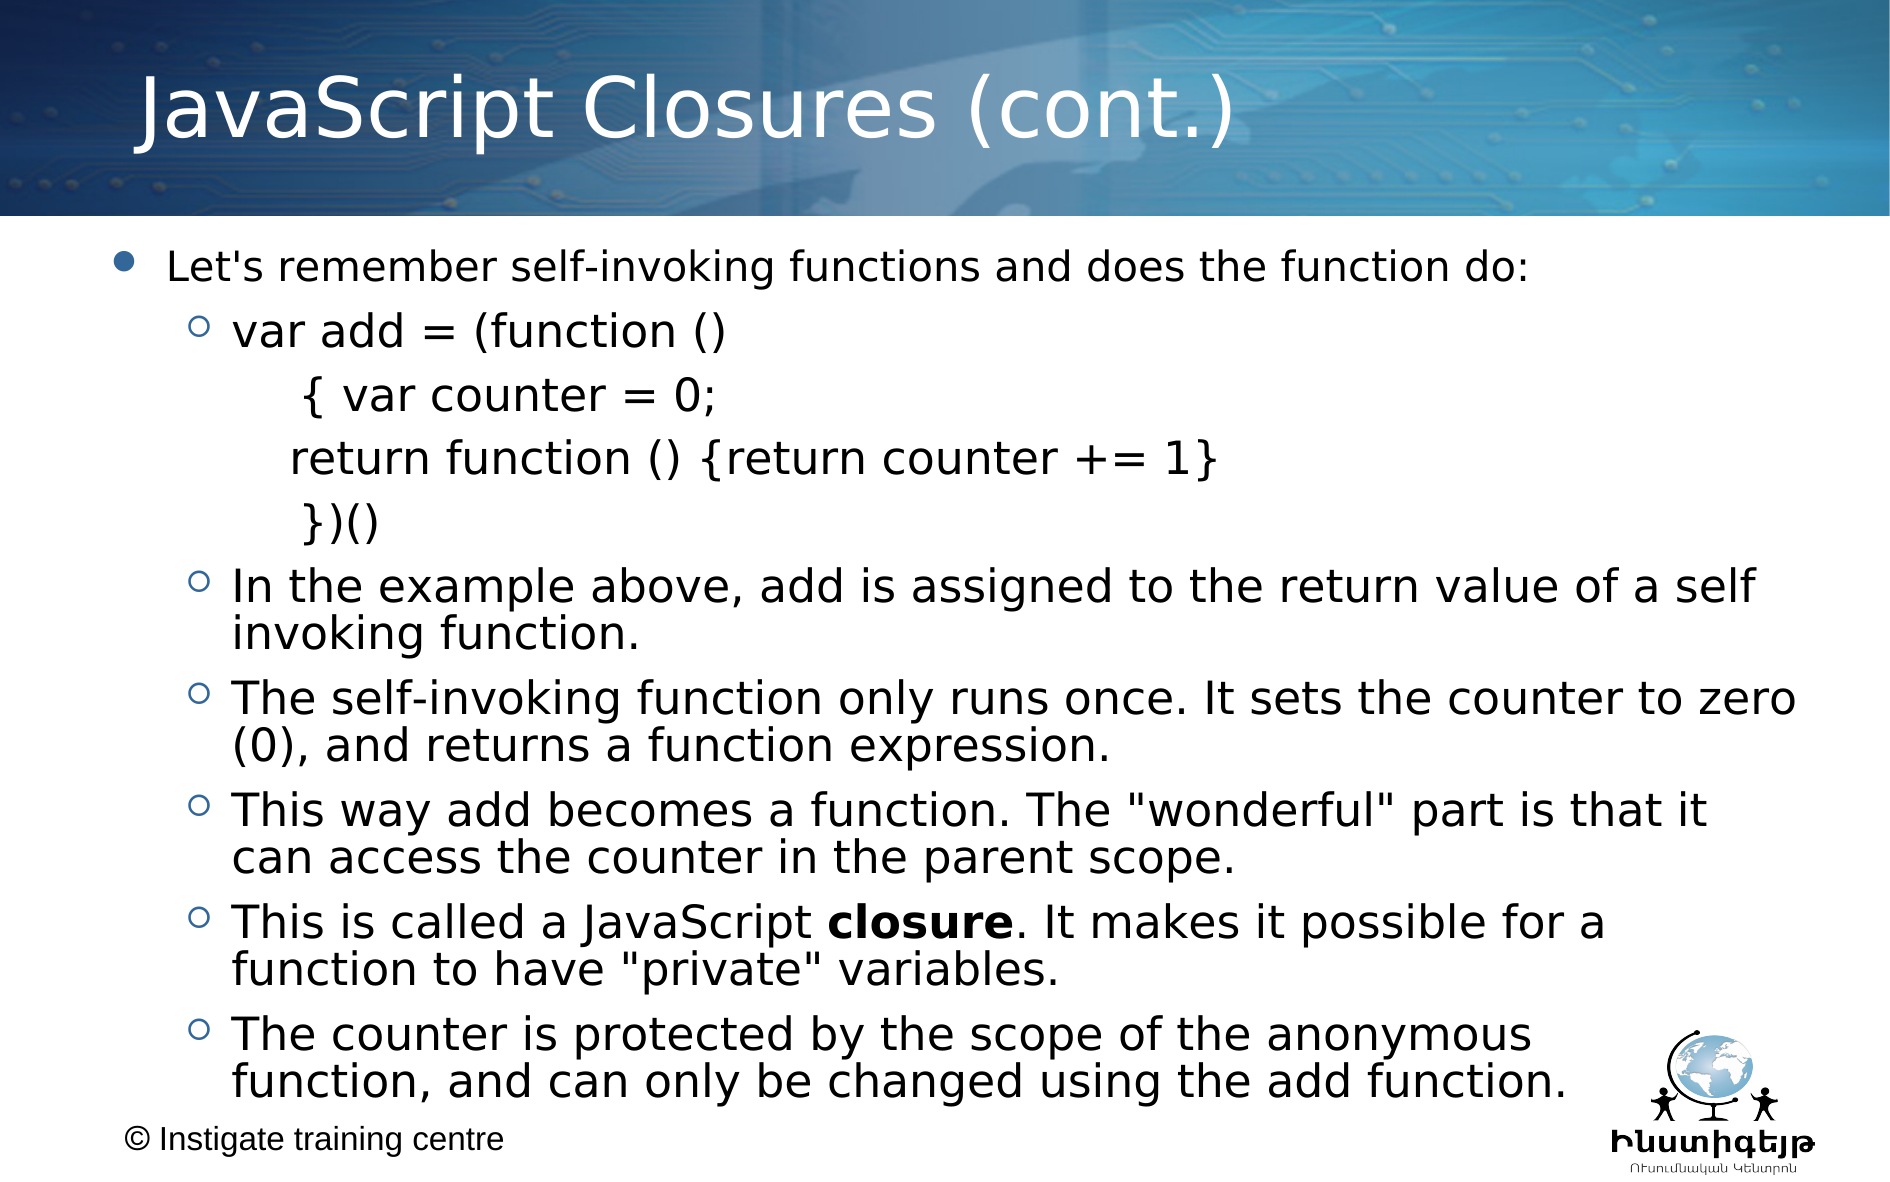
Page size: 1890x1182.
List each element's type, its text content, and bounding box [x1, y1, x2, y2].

picture [1612, 1030, 1815, 1175]
picture [0, 0, 1890, 216]
list Let's remember self-invoking functions and does the function do: var add = (function () { var counter = 0; return function () {return counter += 1} })() In the example above, add is assigned to the return value of a self invoking function. The self-invoking function only runs once. It sets the counter to zero (0), and returns a function expression. This way add becomes a function. The "wonderful" part is that it can access the counter in the parent scope. This is called a JavaScript closure. It makes it possible for a function to have "private" variables. The counter is protected by the scope of the anonymous function, and can only be changed using the add function. [110, 247, 1801, 276]
text_box JavaScript Closures (cont.) [138, 82, 1801, 87]
